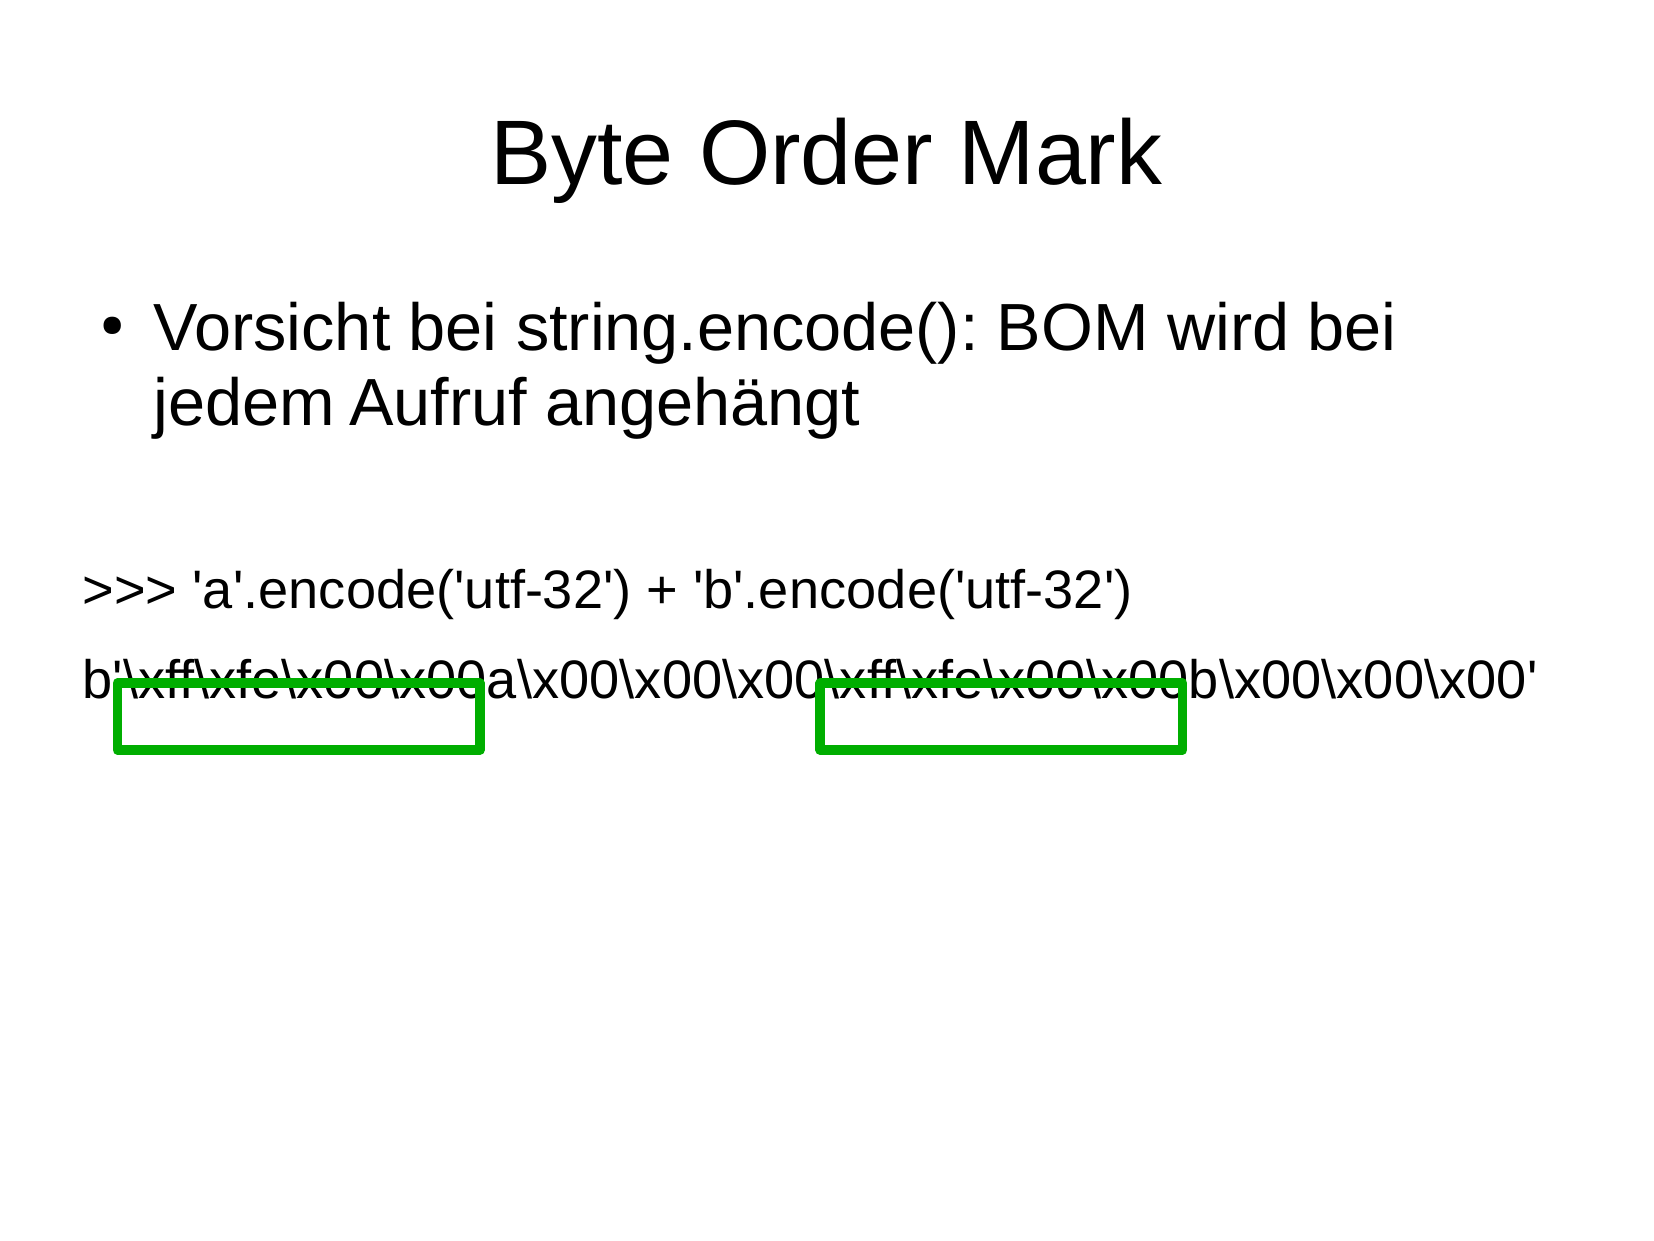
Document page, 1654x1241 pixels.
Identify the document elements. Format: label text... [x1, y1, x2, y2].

title Byte Order Mark [82, 49, 1571, 257]
list Vorsicht bei string.encode(): BOM wird bei jedem Aufruf angehängt >>> 'a'.encode('utf-32') + 'b'.encode('utf-32') b'\xff\xfe\x00\x00a\x00\x00\x00\xff\xfe\x00\x00b\x00\x00\x00' [82, 290, 1571, 1010]
